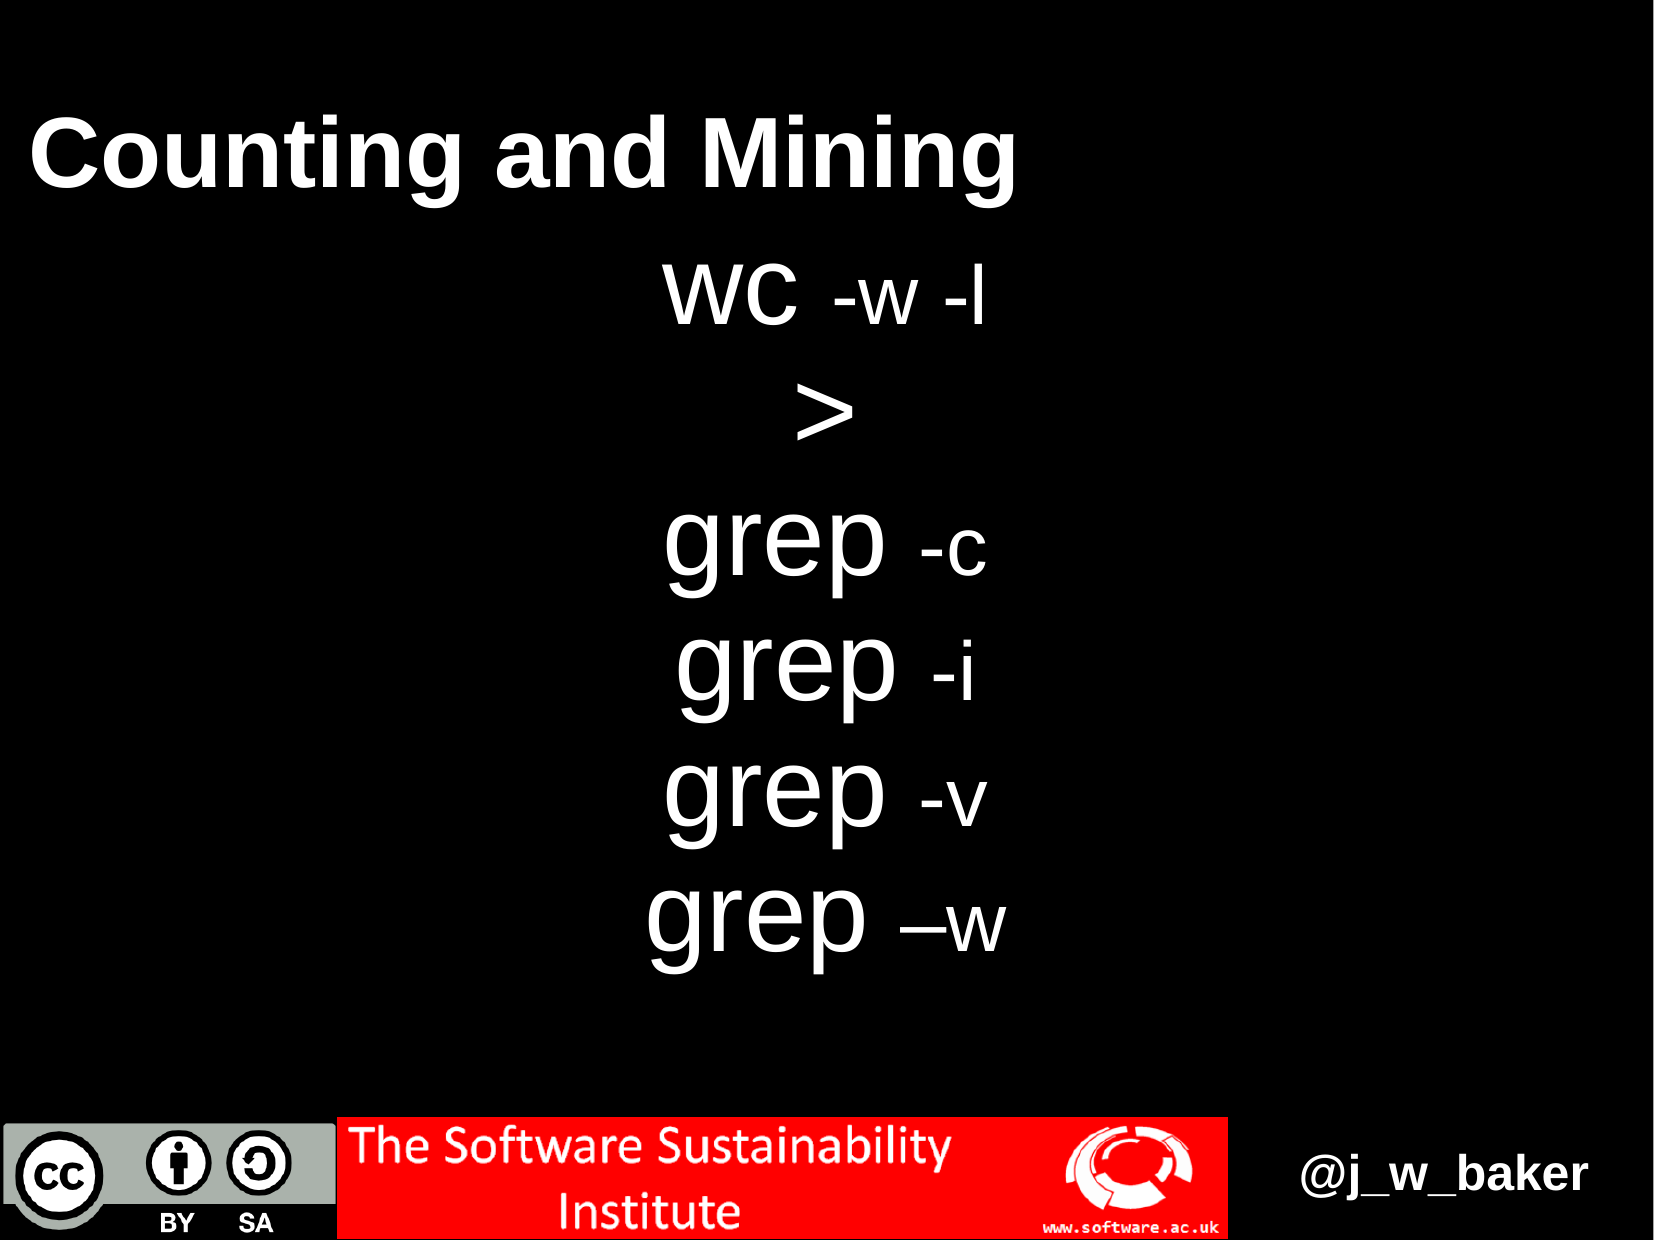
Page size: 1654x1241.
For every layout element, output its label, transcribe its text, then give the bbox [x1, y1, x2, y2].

text_box @j_w_baker [1266, 1085, 1622, 1241]
text_box Counting and Mining wc -w -l > grep -c grep -i grep -v grep –w [28, 94, 1623, 978]
picture [0, 1117, 1228, 1239]
